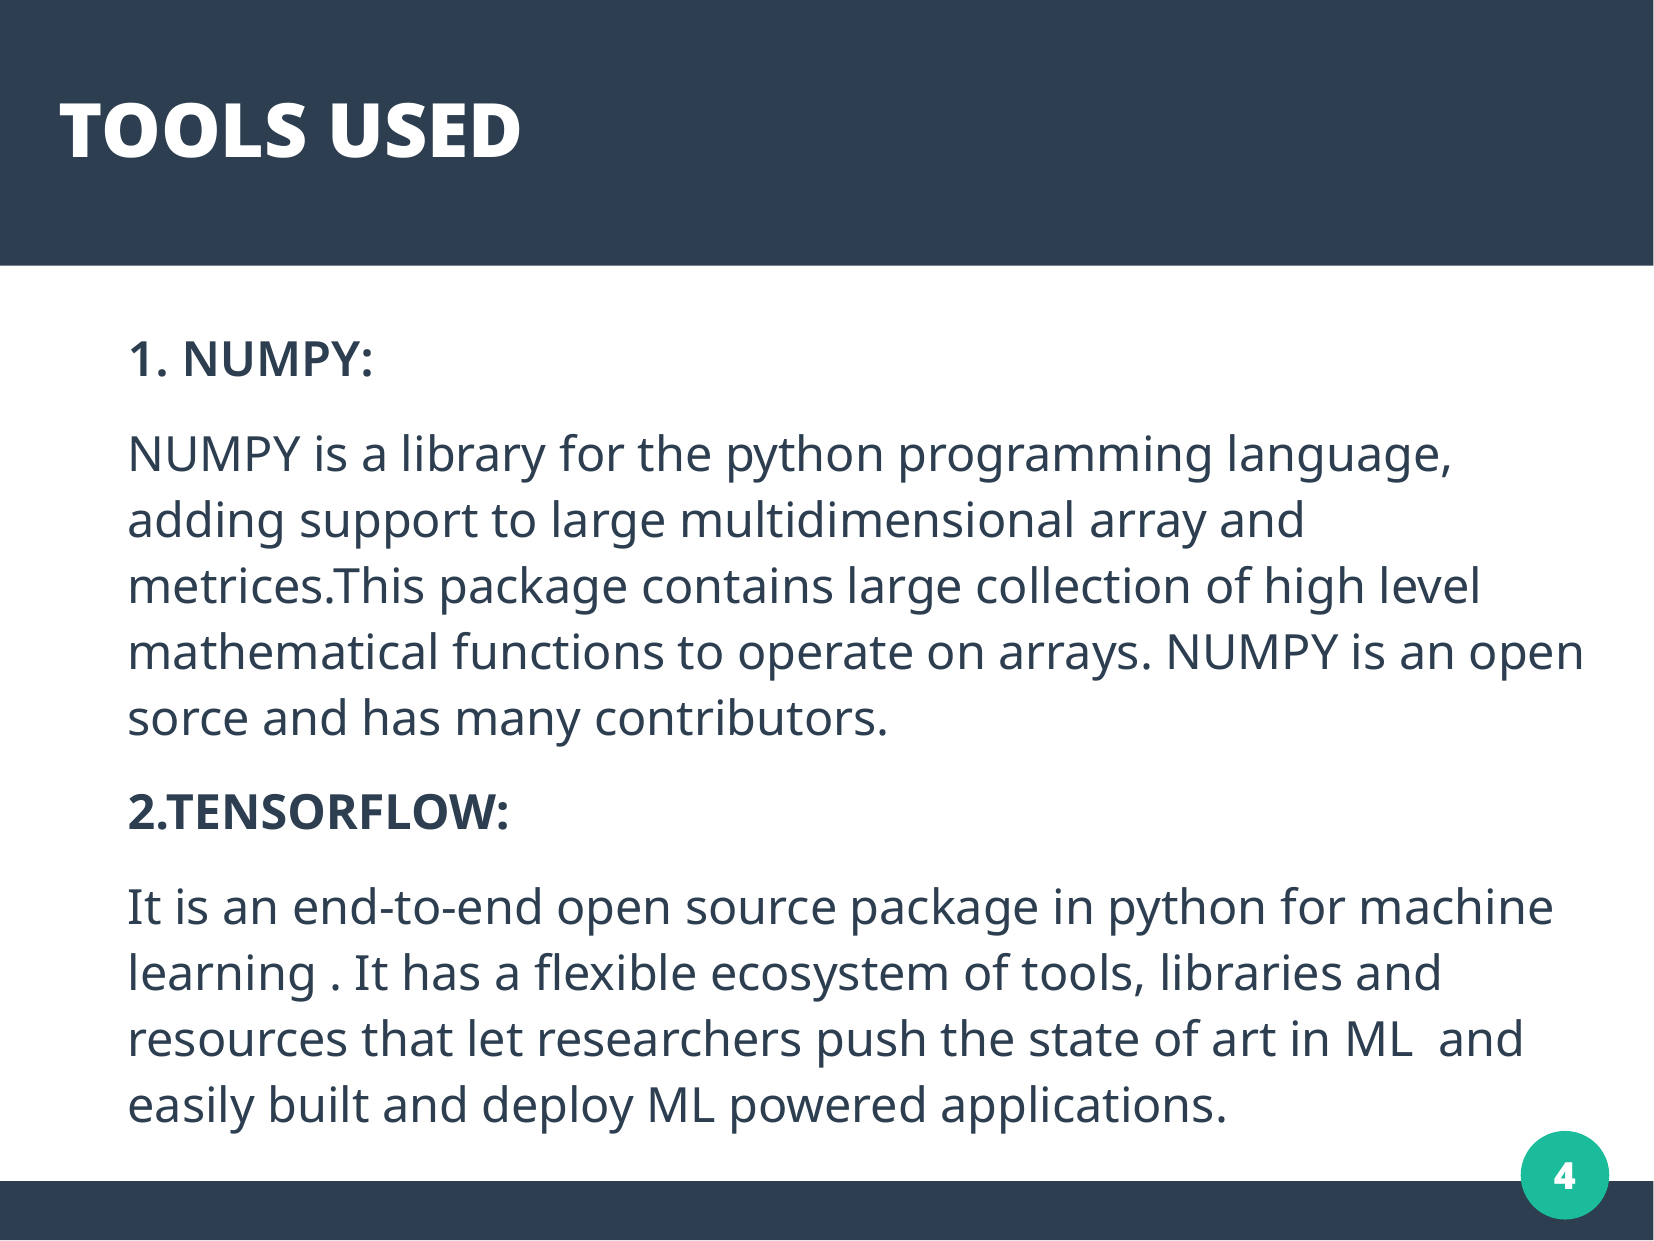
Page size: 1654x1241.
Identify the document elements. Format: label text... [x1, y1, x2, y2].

list 1. NUMPY: NUMPY is a library for the python programming language, adding support to large multidimensional array and metrices.This package contains large collection of high level mathematical functions to operate on arrays. NUMPY is an open sorce and has many contributors. 2.TENSORFLOW: It is an end-to-end open source package in python for machine learning . It has a flexible ecosystem of tools, libraries and resources that let researchers push the state of art in ML and easily built and deploy ML powered applications. [59, 324, 1595, 1152]
title TOOLS USED [59, 49, 1595, 207]
